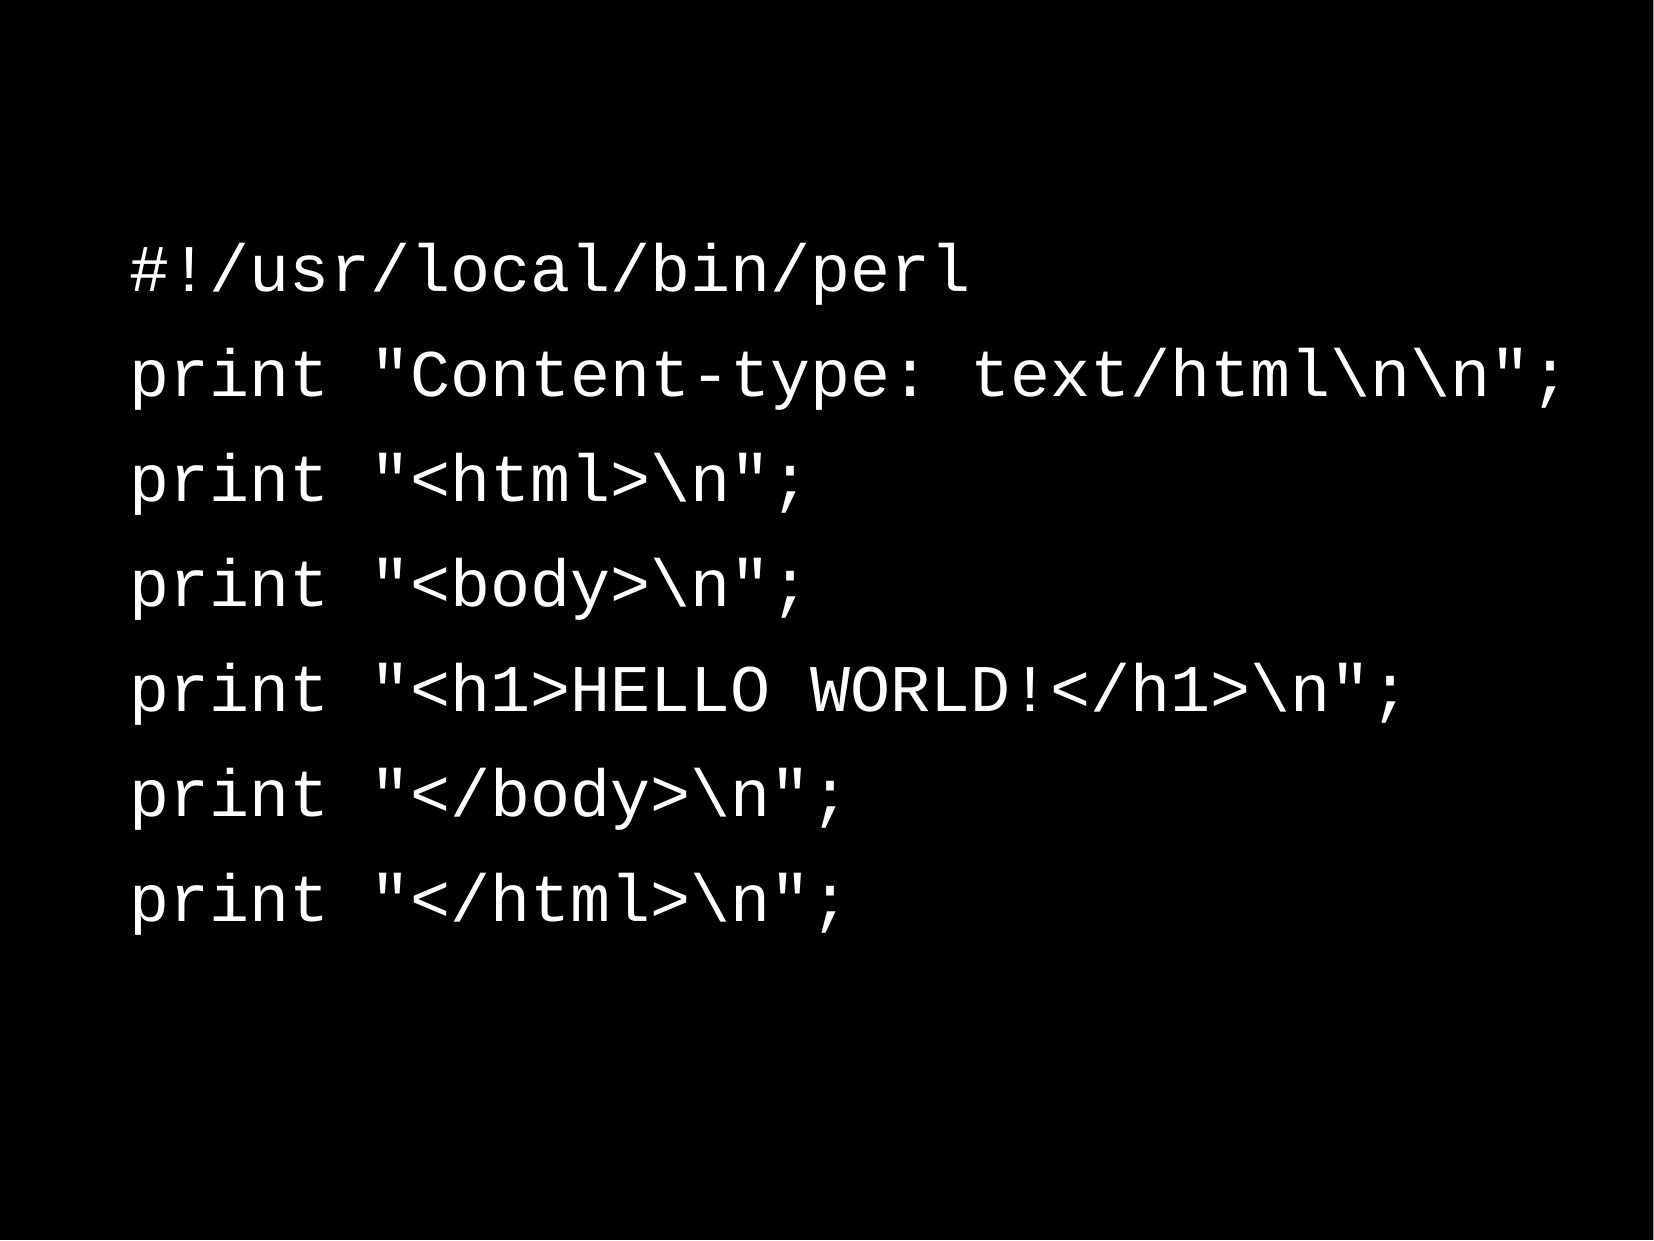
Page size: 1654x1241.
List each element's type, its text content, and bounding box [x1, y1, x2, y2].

list #!/usr/local/bin/perl print "Content-type: text/html\n\n"; print "<html>\n"; print "<body>\n"; print "<h1>HELLO WORLD!</h1>\n"; print "</body>\n"; print "</html>\n"; [129, 236, 1619, 956]
